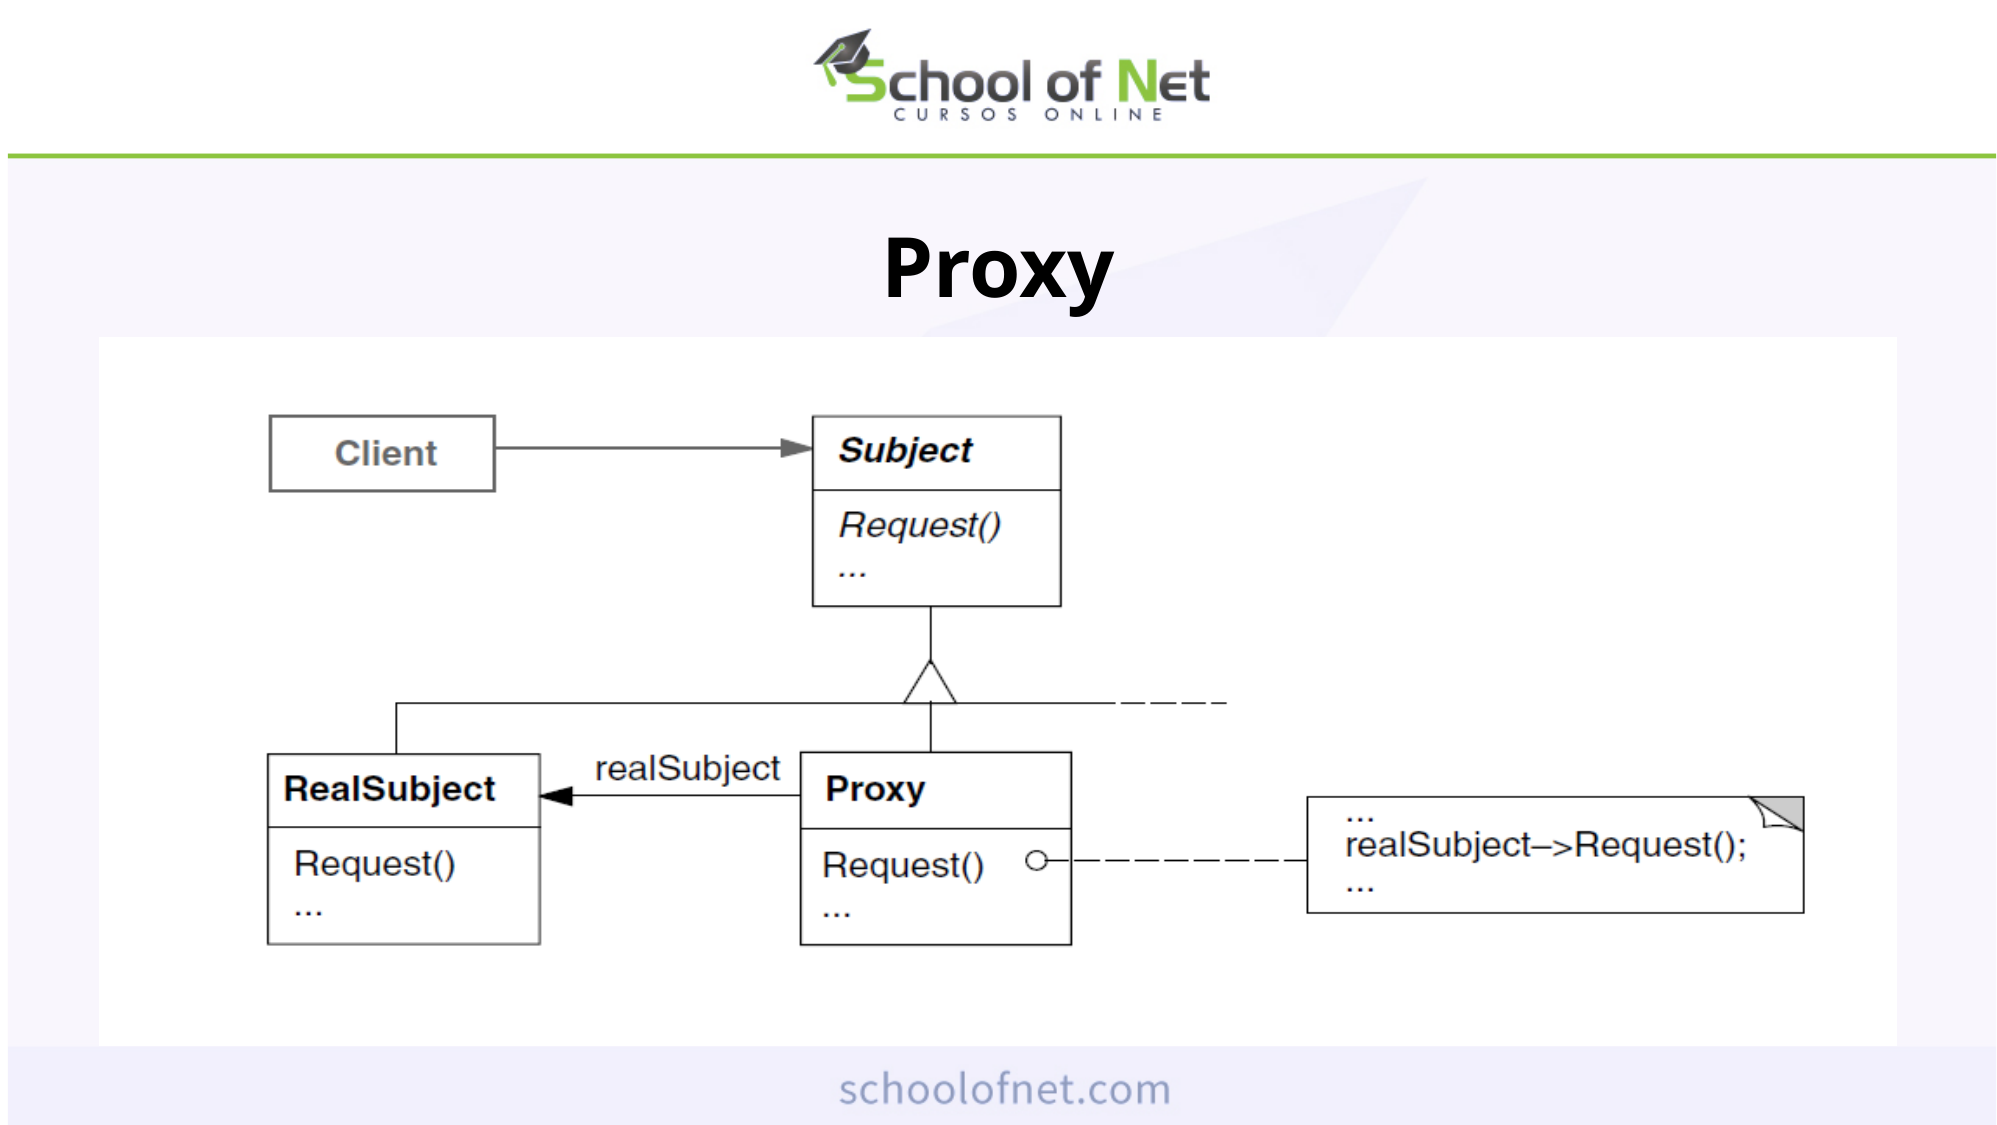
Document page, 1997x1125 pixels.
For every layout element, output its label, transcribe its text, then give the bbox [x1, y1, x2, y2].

picture [7, 5, 1997, 1125]
title Proxy [99, 171, 1897, 337]
